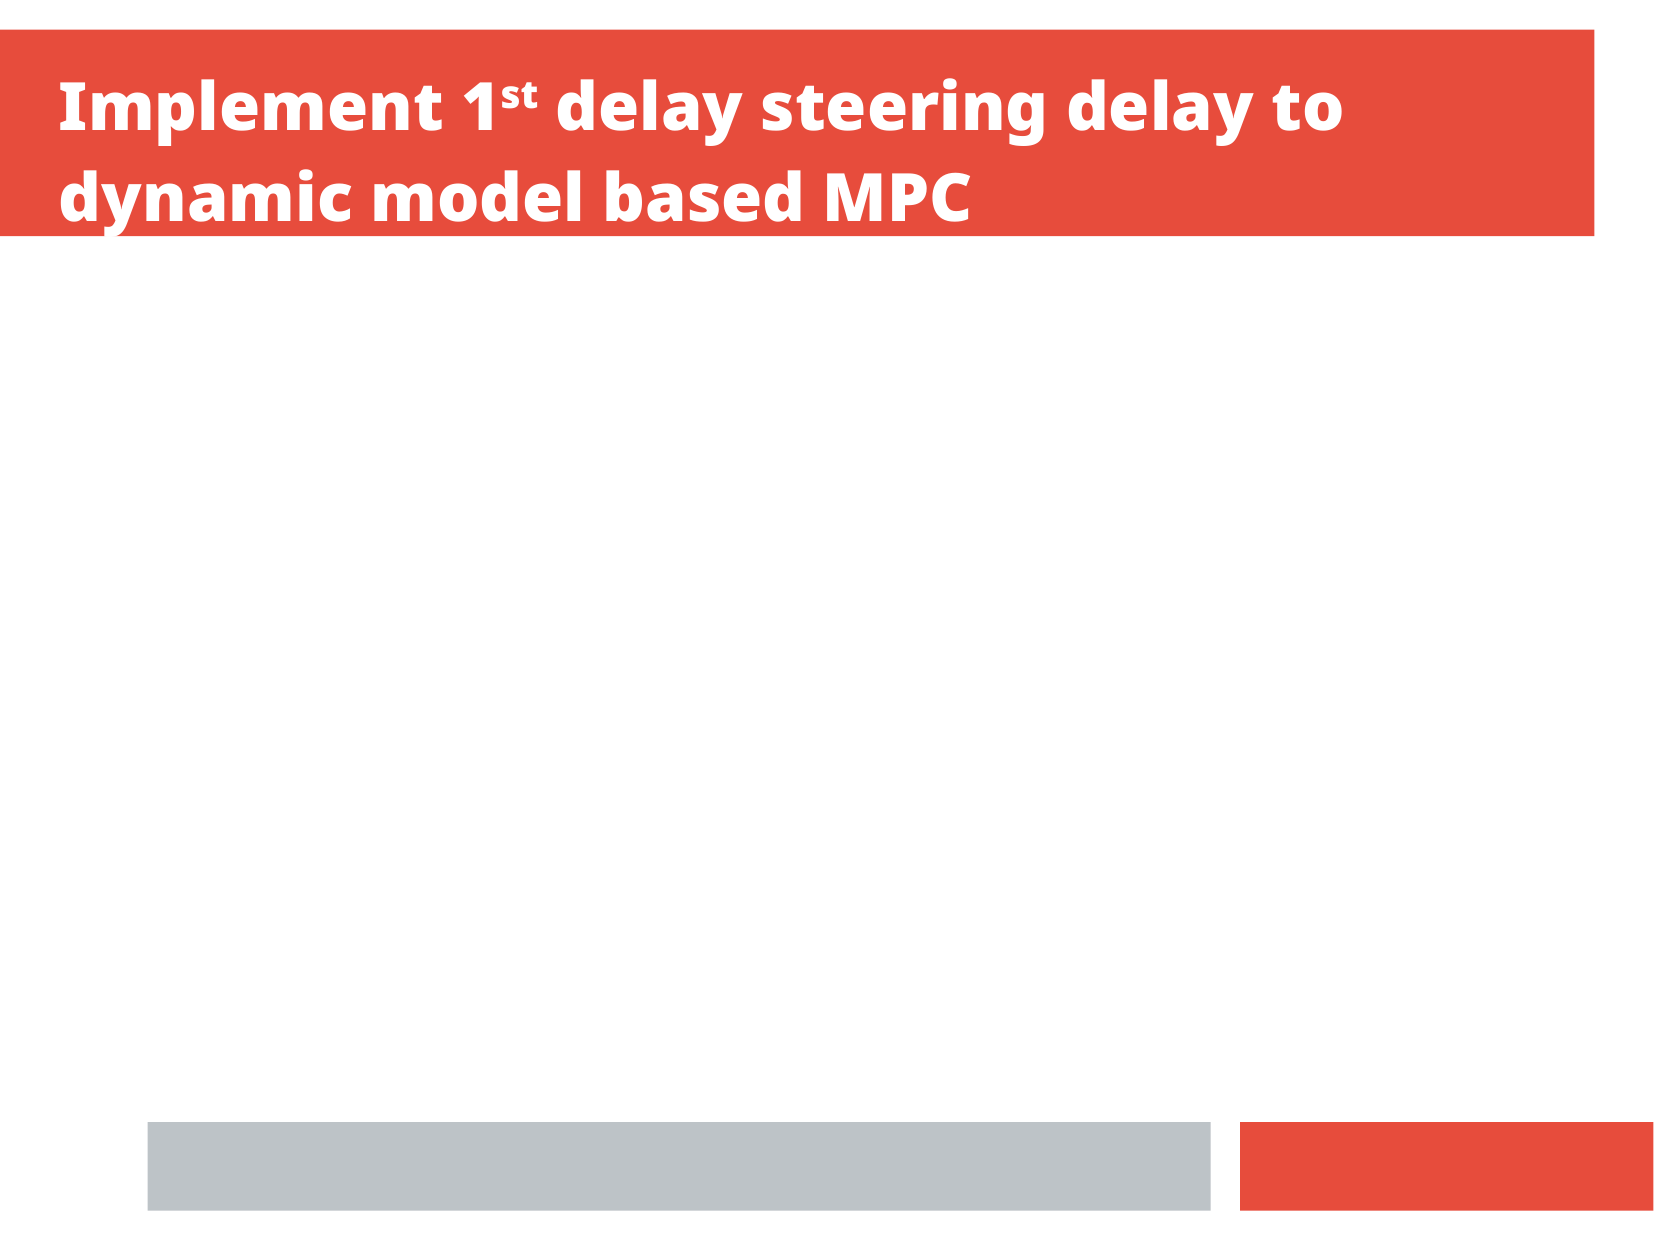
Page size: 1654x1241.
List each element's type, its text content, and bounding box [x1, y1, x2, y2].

title Implement 1st delay steering delay to dynamic model based MPC [59, 59, 1595, 207]
